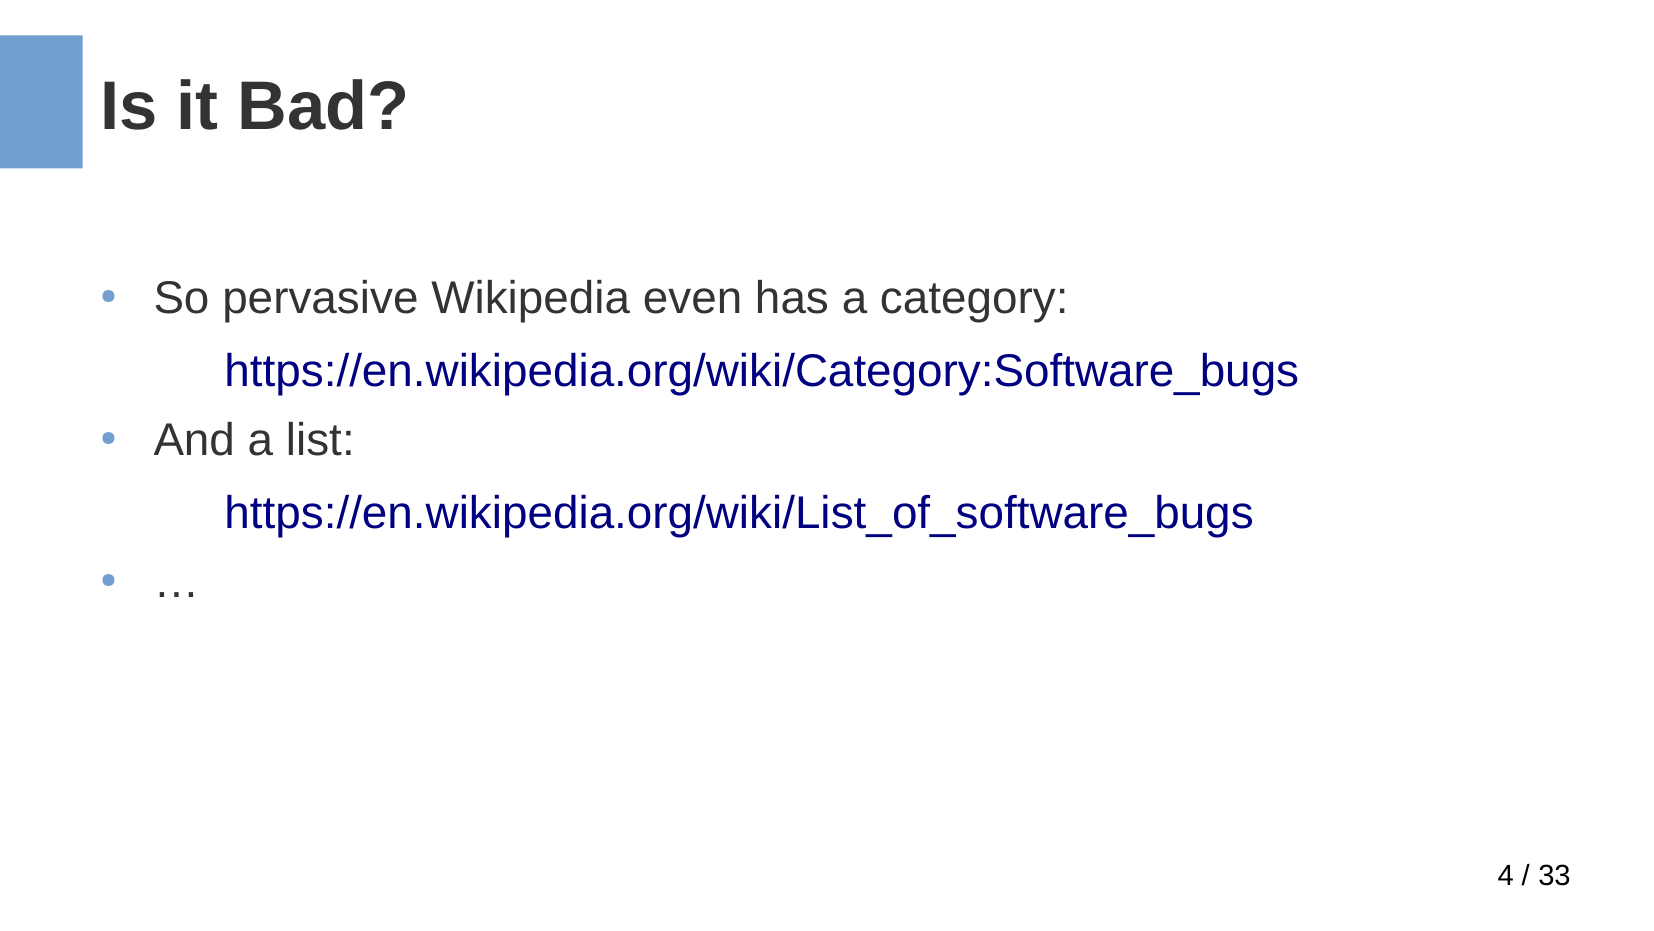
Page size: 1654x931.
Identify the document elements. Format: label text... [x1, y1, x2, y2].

title Is it Bad? [100, 27, 1589, 184]
list So pervasive Wikipedia even has a category: https://en.wikipedia.org/wiki/Category:Software_bugs And a list: https://en.wikipedia.org/wiki/List_of_software_bugs … [82, 271, 1606, 758]
